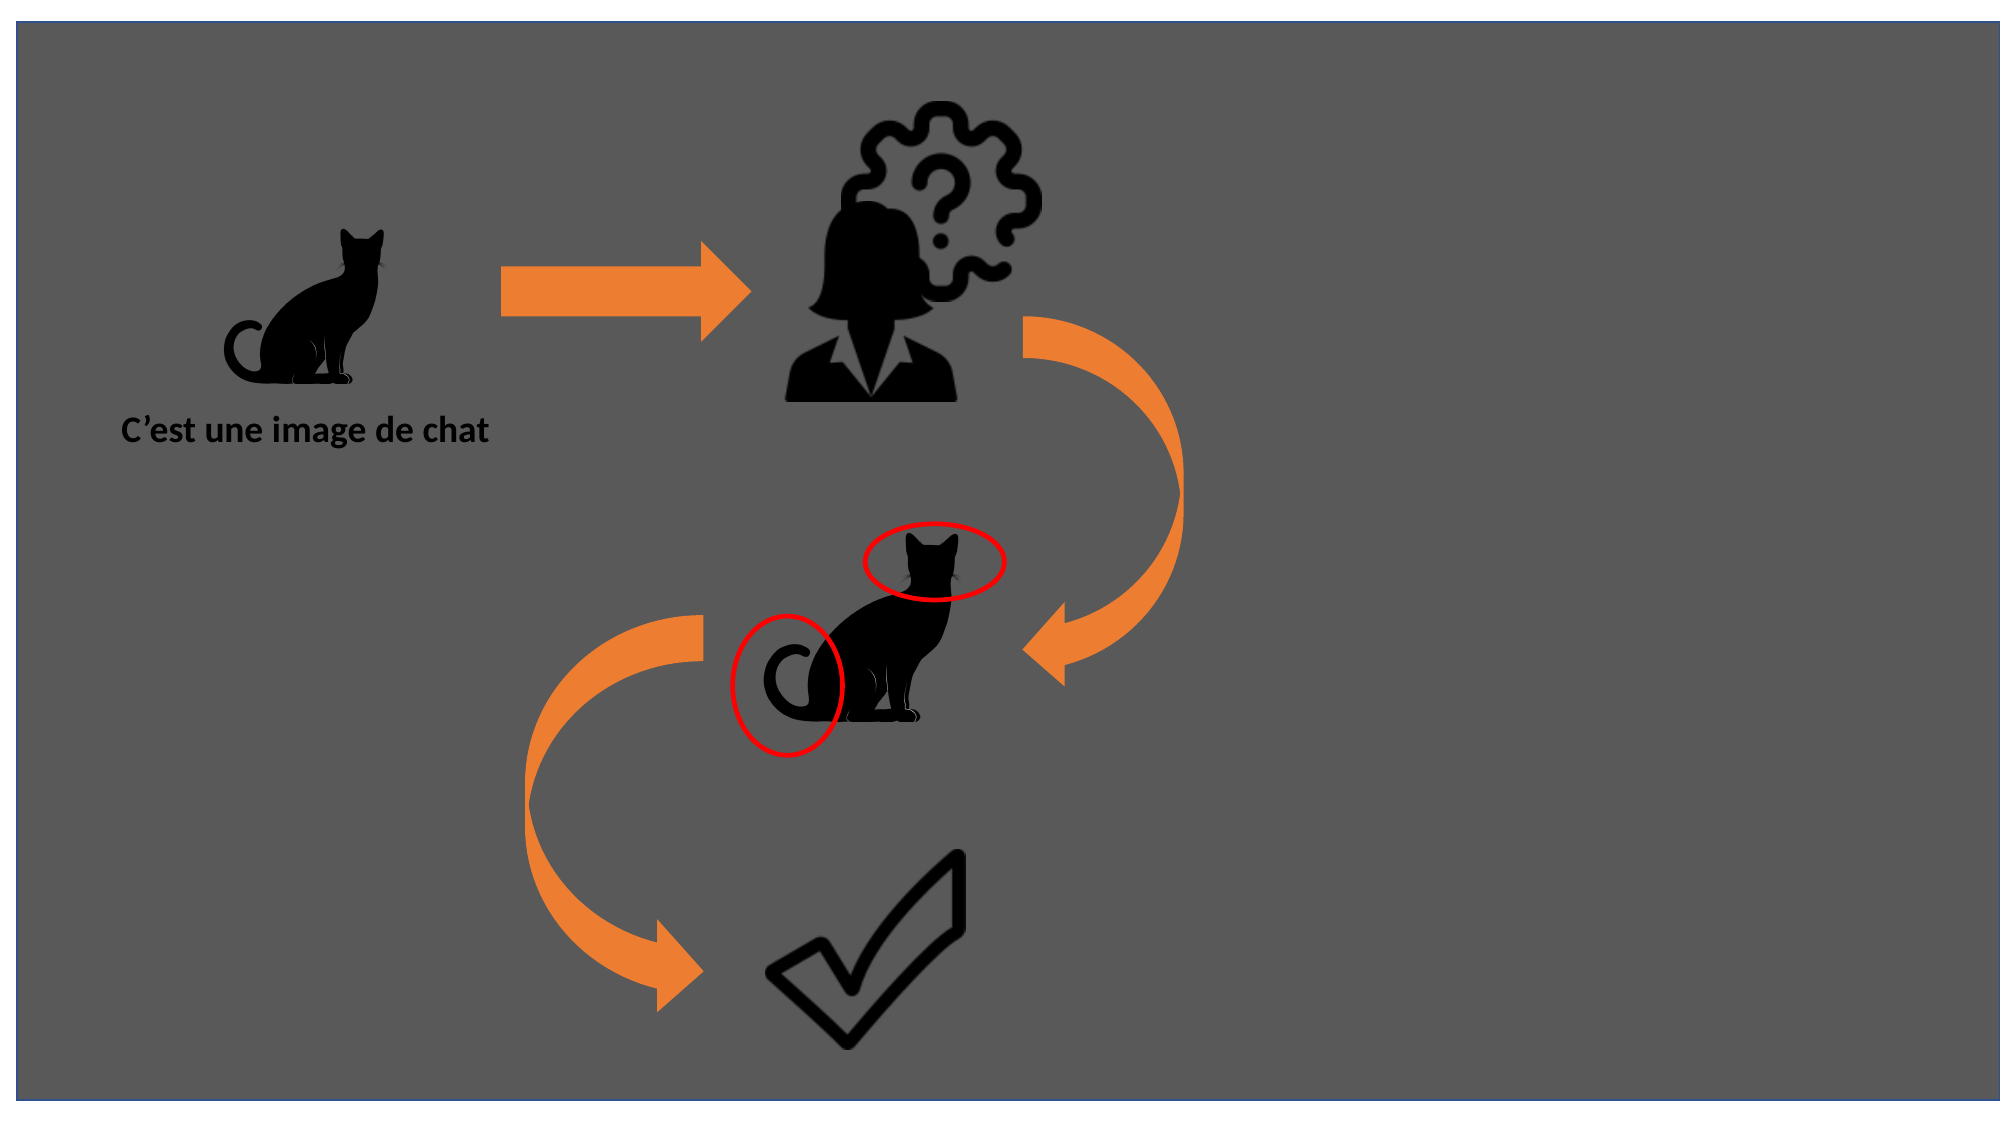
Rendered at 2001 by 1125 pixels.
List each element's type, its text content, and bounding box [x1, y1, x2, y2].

picture [759, 521, 972, 722]
picture [759, 619, 840, 722]
text_box [17, 22, 2000, 1100]
text_box C’est une image de chat [106, 397, 522, 459]
picture [947, 521, 972, 526]
picture [771, 101, 1042, 402]
picture [220, 219, 395, 384]
picture [765, 849, 966, 1050]
picture [868, 527, 972, 597]
